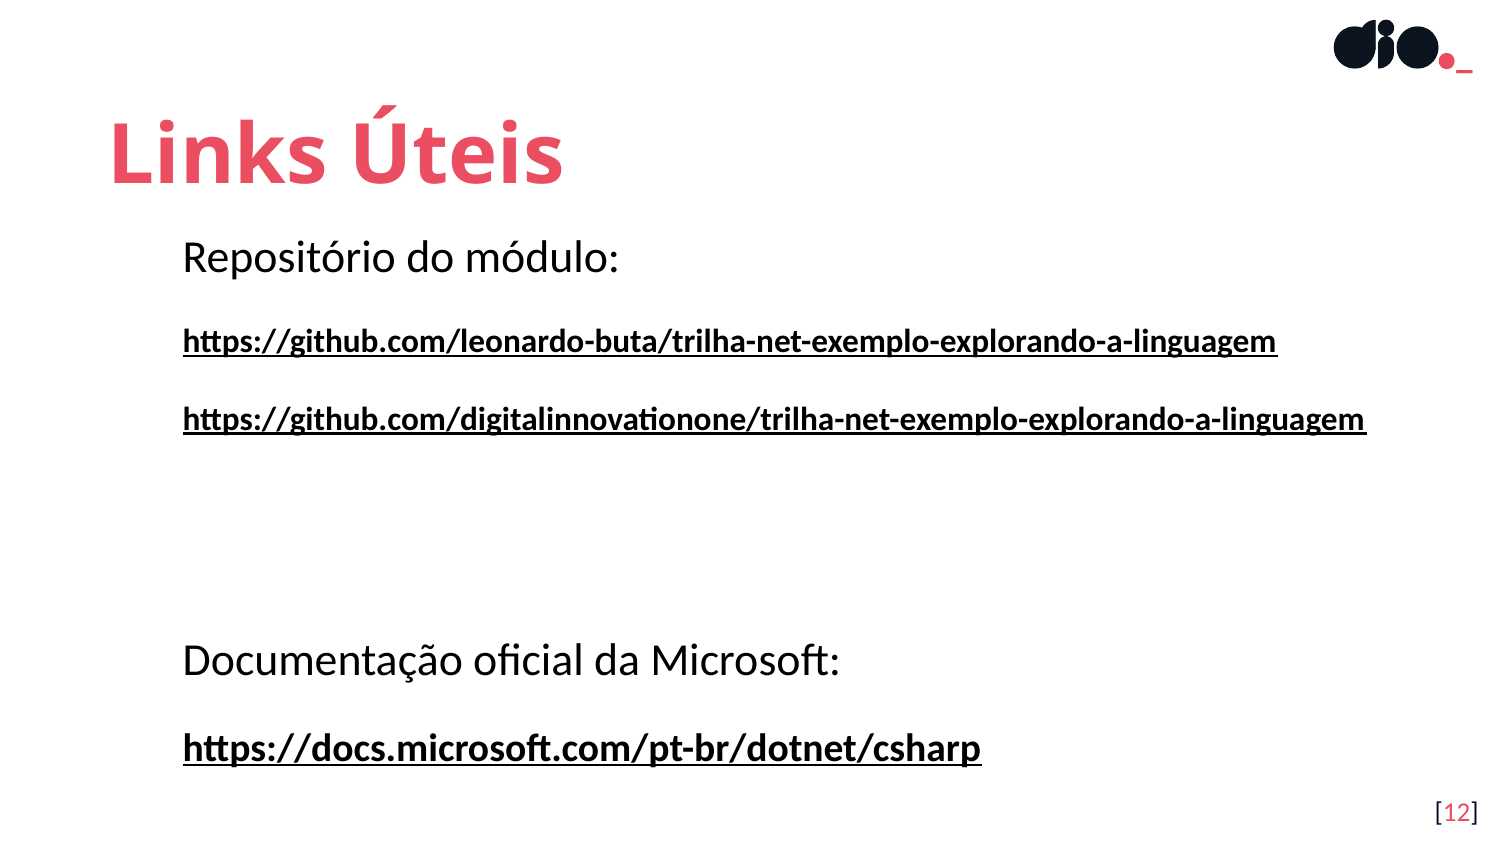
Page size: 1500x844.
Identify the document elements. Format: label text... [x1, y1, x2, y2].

slide_number [<number>] [1403, 779, 1494, 844]
text_box Repositório do módulo: https://github.com/leonardo-buta/trilha-net-exemplo-explorando-a-linguagem https://github.com/digitalinnovationone/trilha-net-exemplo-explorando-a-linguagem Documentação oficial da Microsoft: https://docs.microsoft.com/pt-br/dotnet/csharp [92, 213, 1408, 780]
picture [1333, 19, 1473, 74]
text_box Links Úteis [92, 73, 1408, 213]
